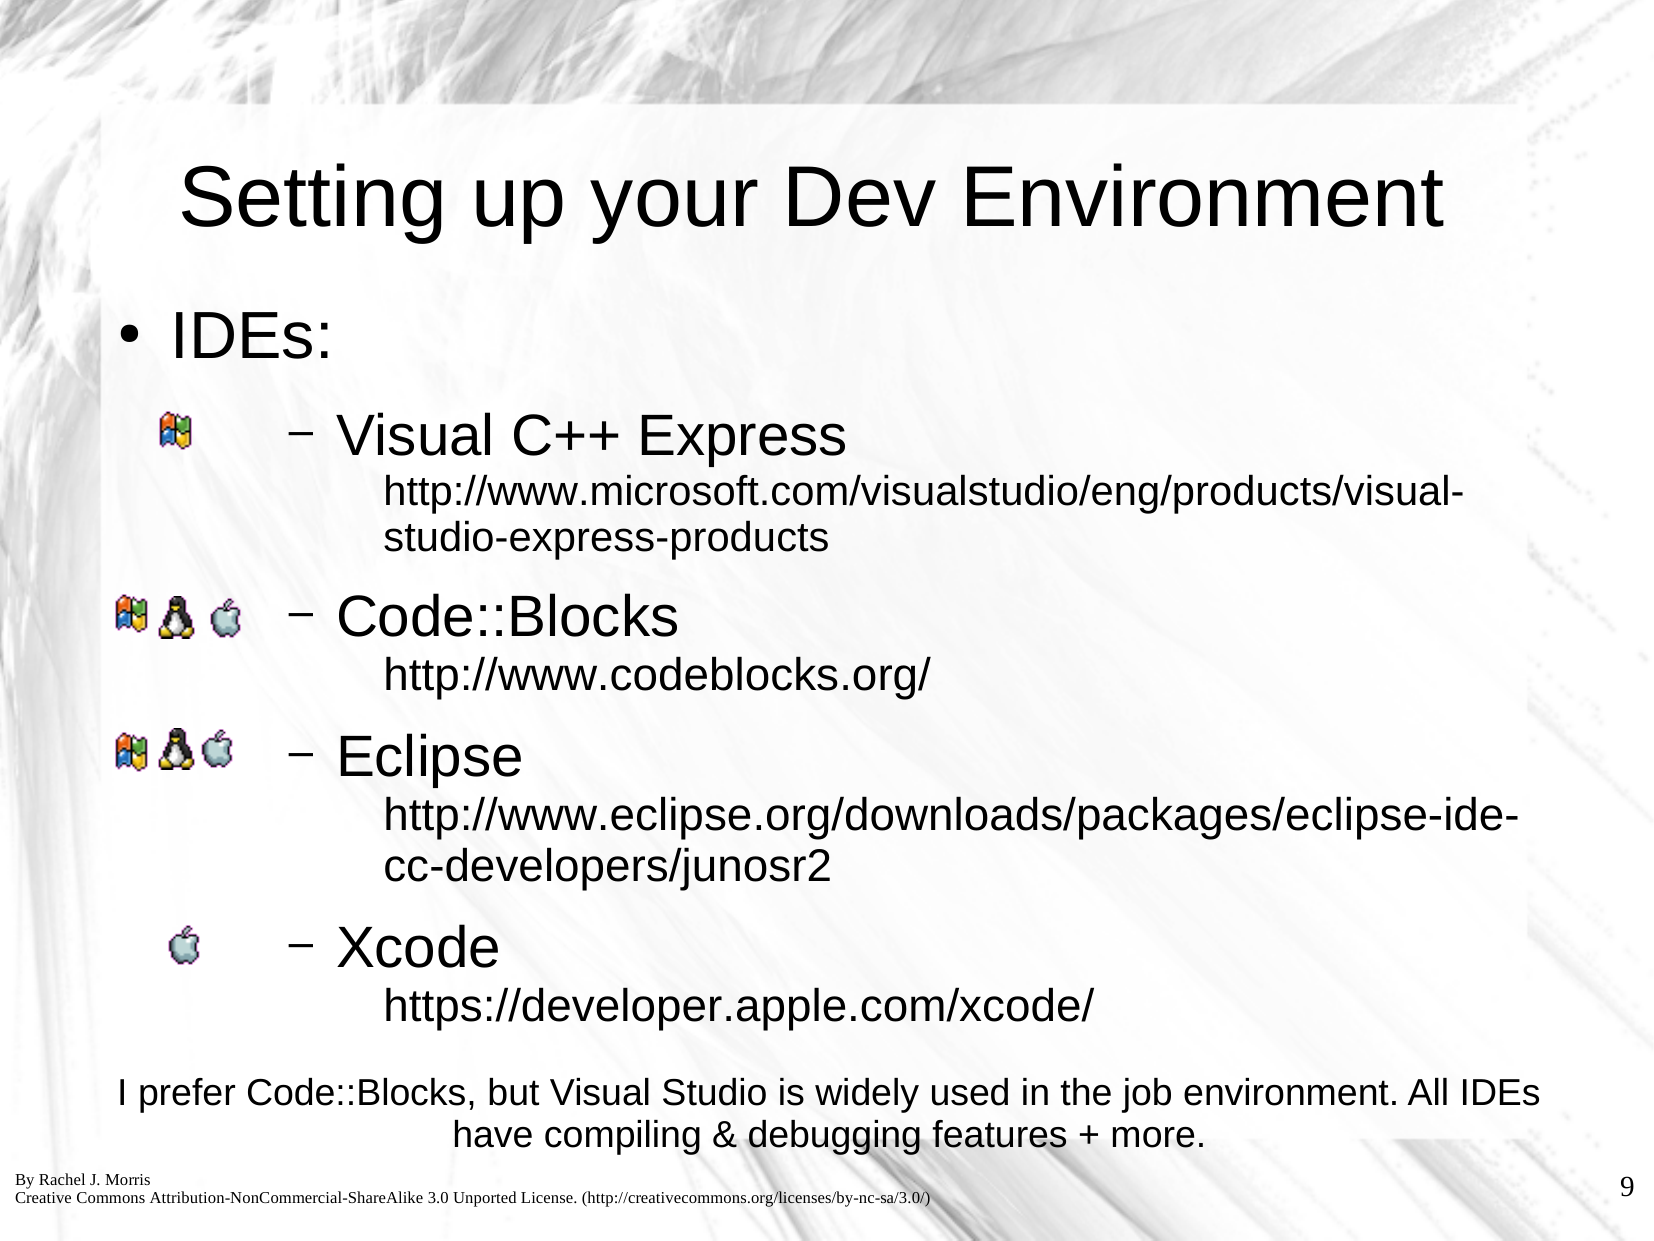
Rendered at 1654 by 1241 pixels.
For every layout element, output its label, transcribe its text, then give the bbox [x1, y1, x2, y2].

text_box I prefer Code::Blocks, but Visual Studio is widely used in the job environment. All IDEs have compiling & debugging features + more. [93, 1063, 1566, 1163]
list IDEs: Visual C++ Express http://www.microsoft.com/visualstudio/eng/products/visual-studio-express-products Code::Blocks http://www.codeblocks.org/ Eclipse http://www.eclipse.org/downloads/packages/eclipse-ide-cc-developers/junosr2 Xcode https://developer.apple.com/xcode/ [99, 298, 1553, 1032]
title Setting up your Dev Environment [118, 112, 1506, 281]
picture [0, 0, 1654, 1241]
